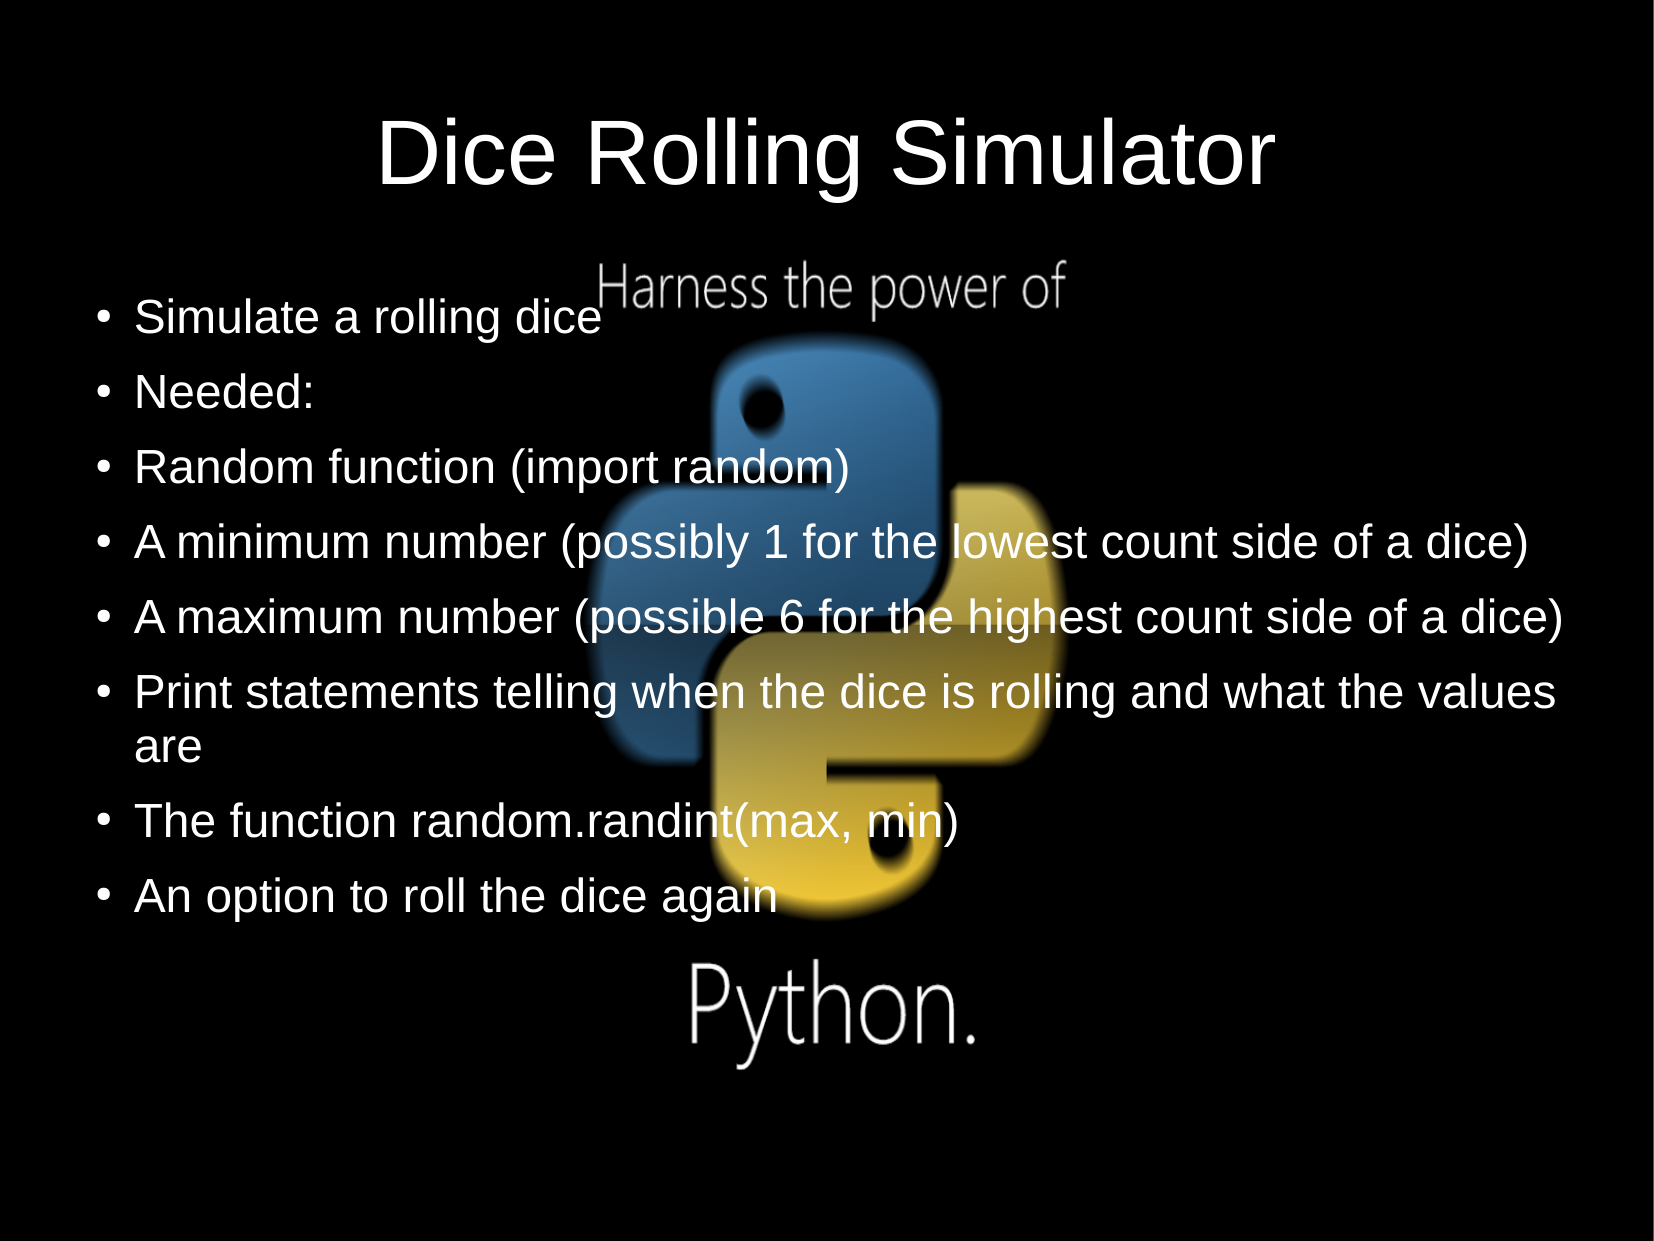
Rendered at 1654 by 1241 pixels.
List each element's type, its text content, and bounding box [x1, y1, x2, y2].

title Dice Rolling Simulator [82, 49, 1571, 257]
picture [0, 0, 1654, 1241]
list Simulate a rolling dice Needed: Random function (import random) A minimum number (possibly 1 for the lowest count side of a dice) A maximum number (possible 6 for the highest count side of a dice) Print statements telling when the dice is rolling and what the values are The function random.randint(max, min) An option to roll the dice again [82, 290, 1571, 1010]
